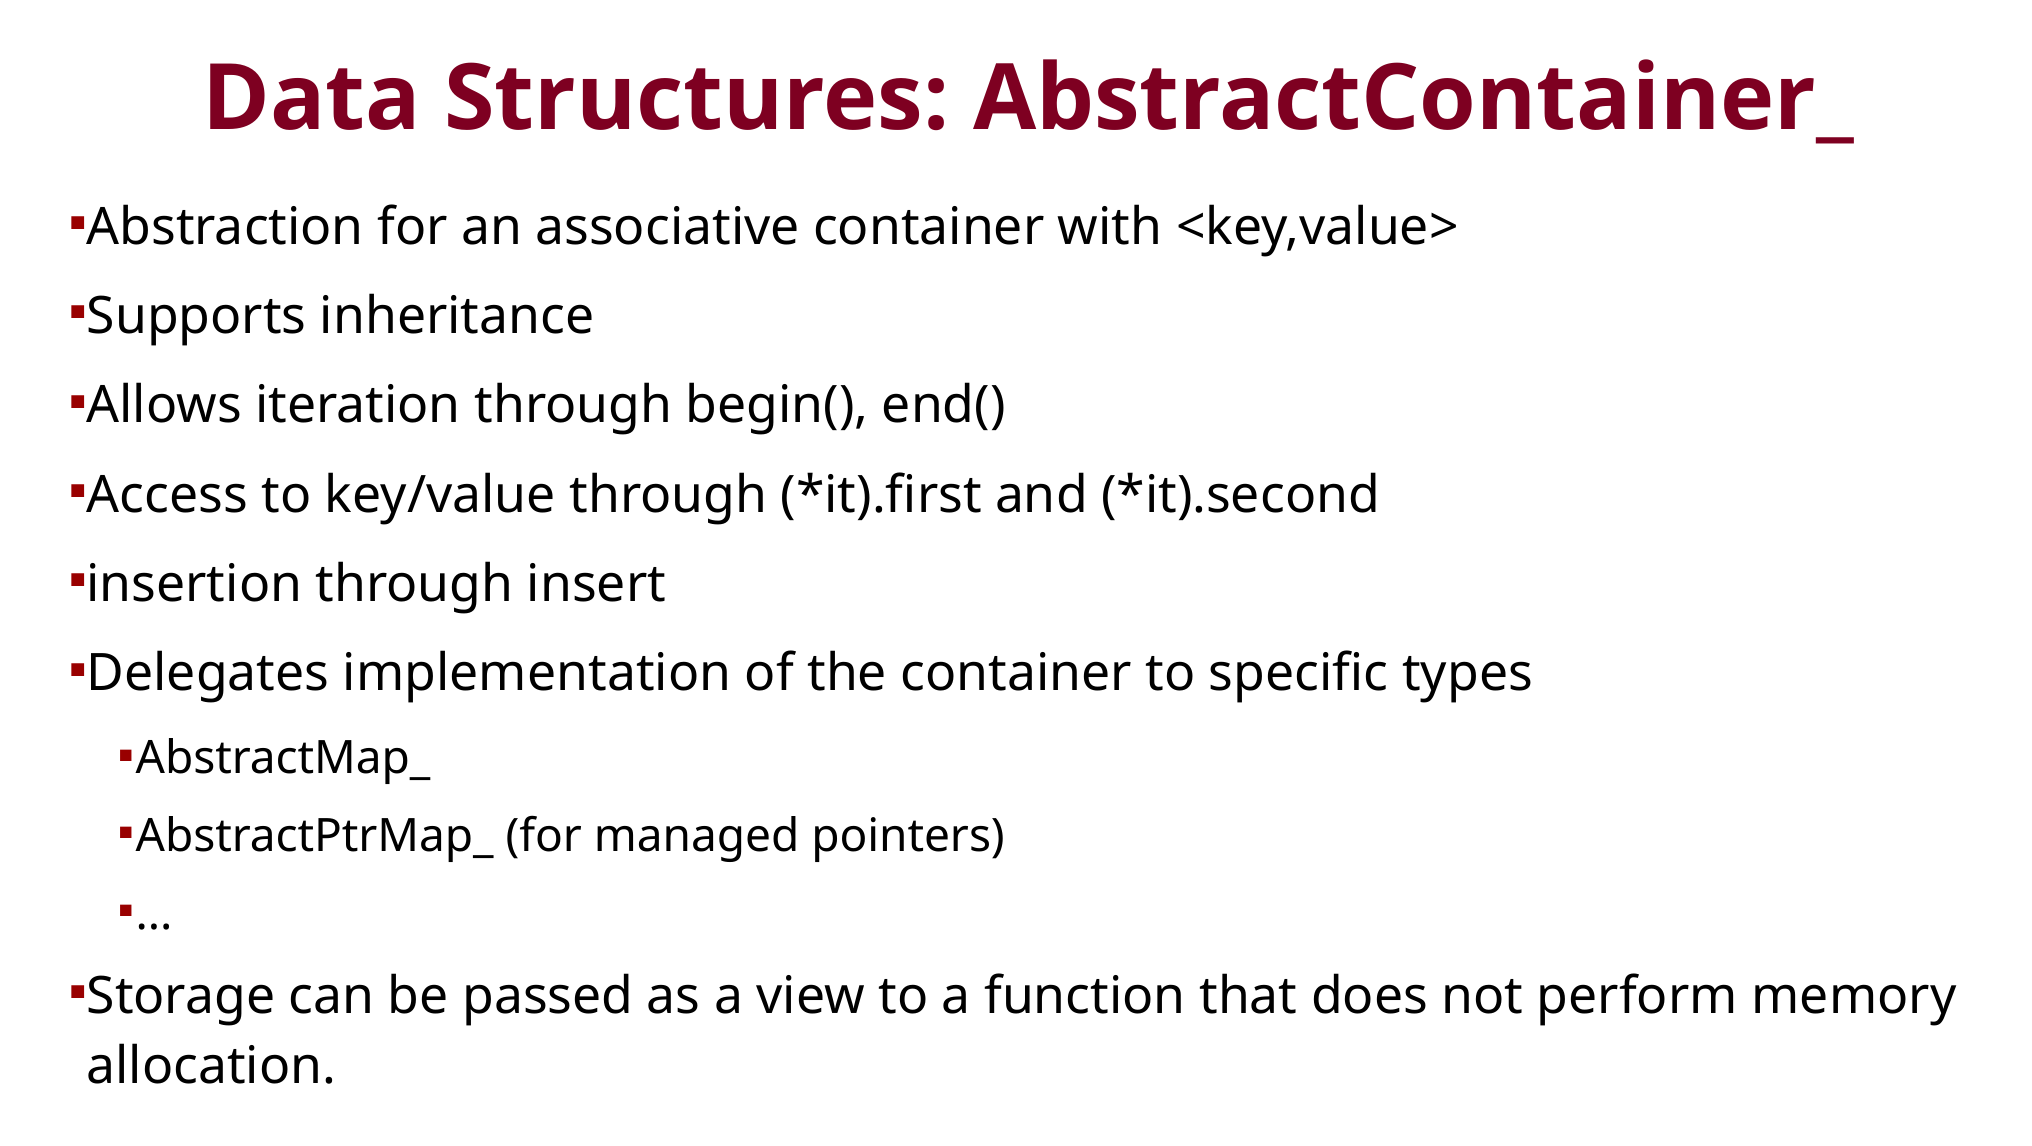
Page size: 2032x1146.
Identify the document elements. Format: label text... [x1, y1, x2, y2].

list Abstraction for an associative container with <key,value> Supports inheritance Allows iteration through begin(), end() Access to key/value through (*it).first and (*it).second insertion through insert Delegates implementation of the container to specific types AbstractMap_ AbstractPtrMap_ (for managed pointers) ... Storage can be passed as a view to a function that does not perform memory allocation. [59, 188, 1985, 1111]
title Data Structures: AbstractContainer_ [37, 10, 2020, 178]
